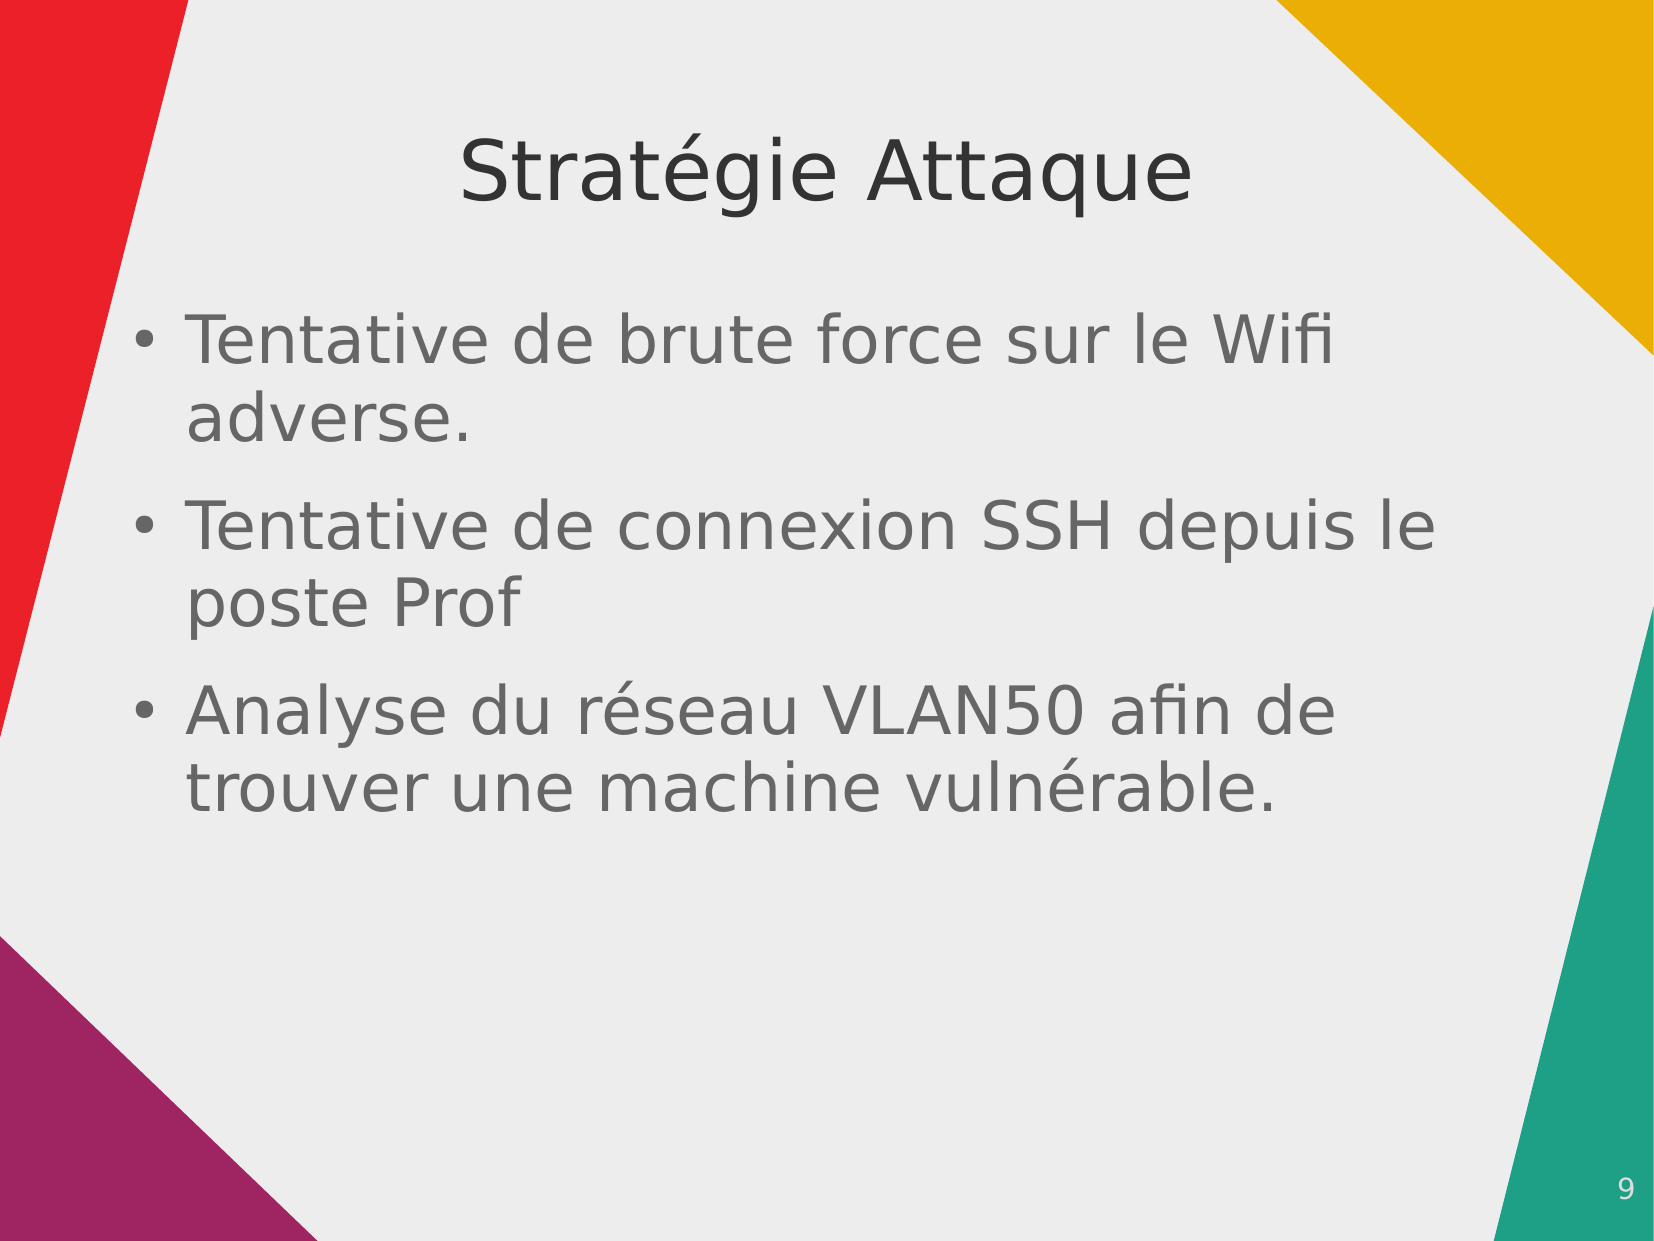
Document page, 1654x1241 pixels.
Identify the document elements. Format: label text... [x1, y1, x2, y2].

list Tentative de brute force sur le Wifi adverse. Tentative de connexion SSH depuis le poste Prof Analyse du réseau VLAN50 afin de trouver une machine vulnérable. [114, 302, 1539, 1033]
title Stratégie Attaque [114, 73, 1539, 271]
